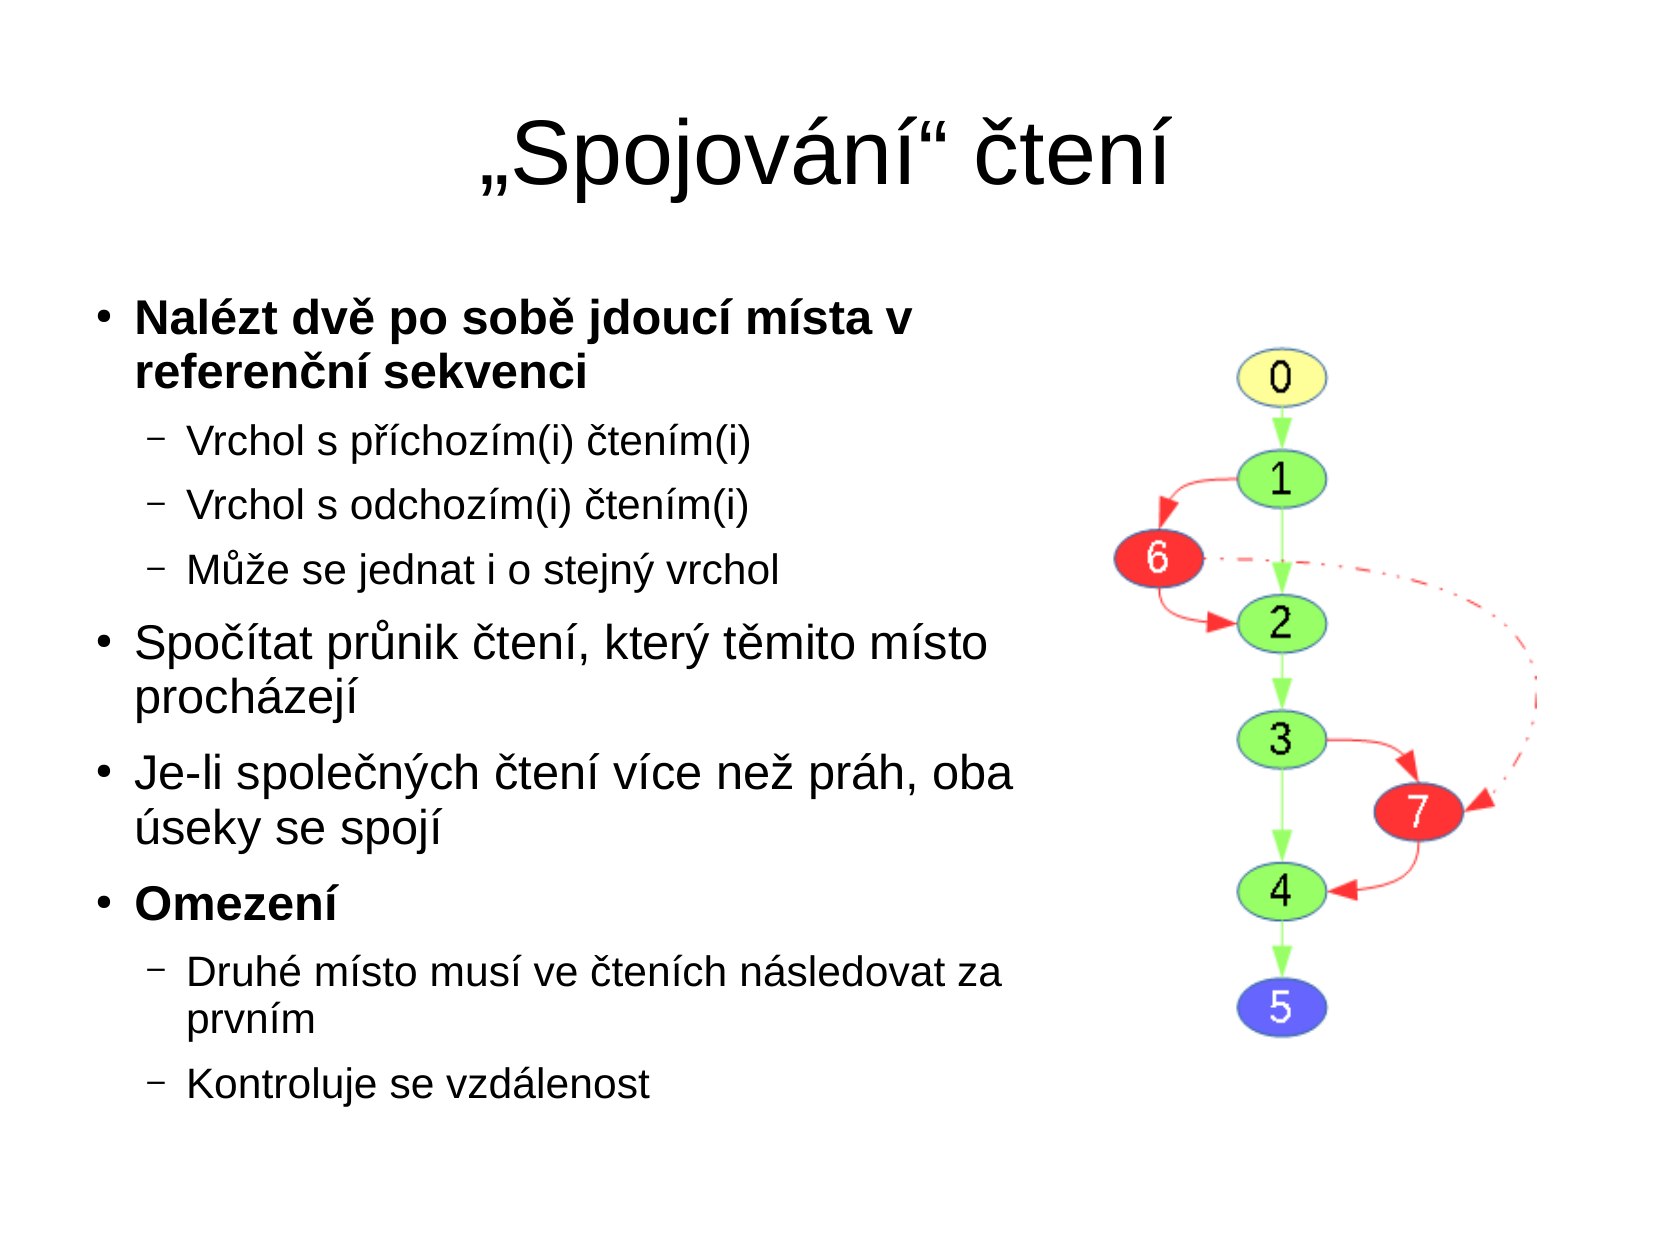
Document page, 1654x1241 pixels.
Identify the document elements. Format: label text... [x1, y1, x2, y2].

list Nalézt dvě po sobě jdoucí místa v referenční sekvenci Vrchol s příchozím(i) čtením(i) Vrchol s odchozím(i) čtením(i) Může se jednat i o stejný vrchol Spočítat průnik čtení, který těmito místo procházejí Je-li společných čtení více než práh, oba úseky se spojí Omezení Druhé místo musí ve čteních následovat za prvním Kontroluje se vzdálenost [82, 290, 1075, 1111]
title „Spojování“ čtení [82, 49, 1571, 257]
picture [1027, 309, 1537, 1075]
